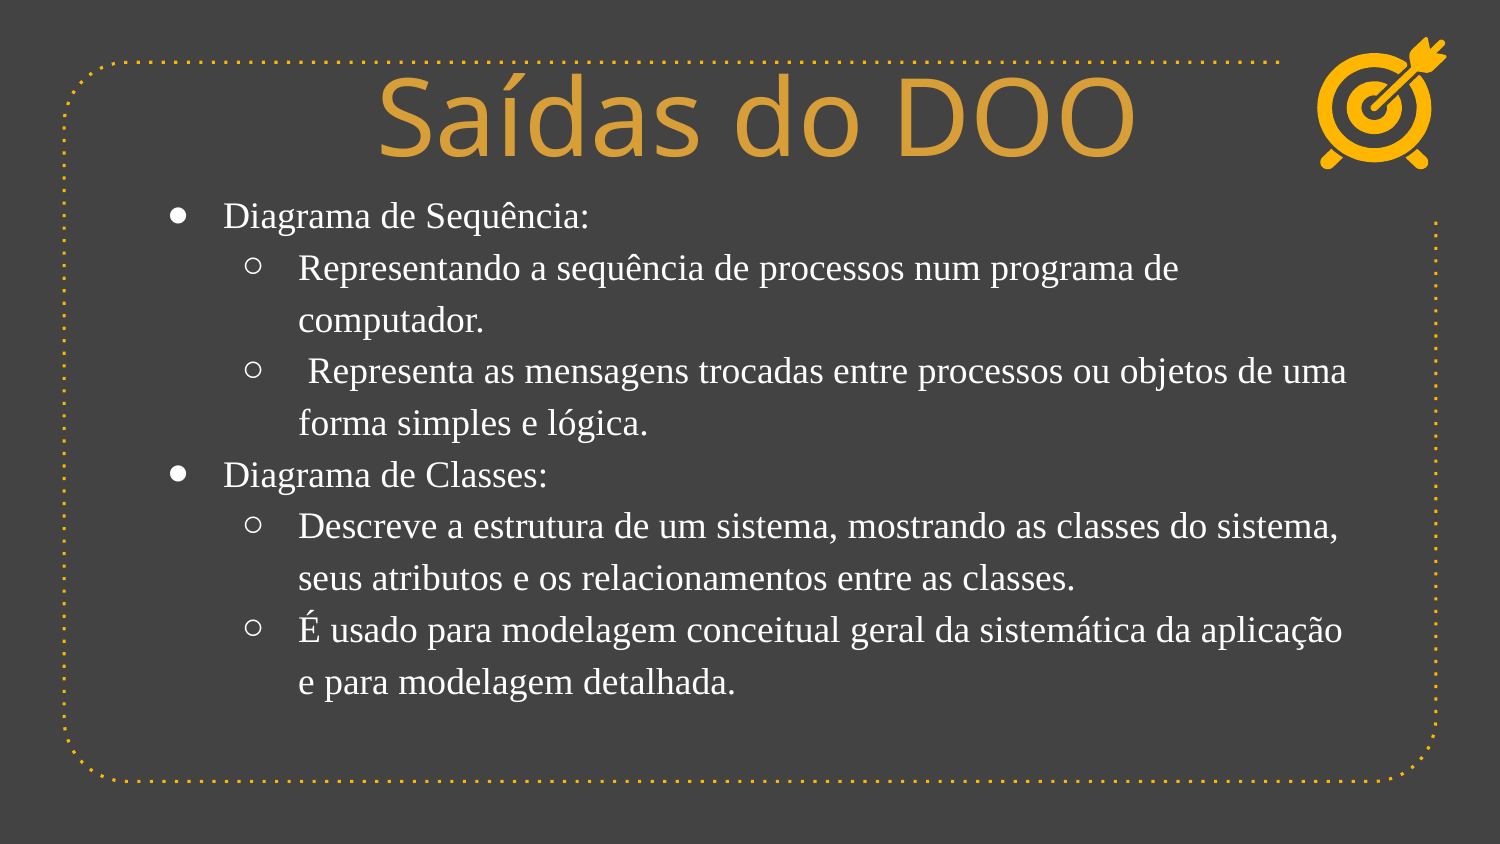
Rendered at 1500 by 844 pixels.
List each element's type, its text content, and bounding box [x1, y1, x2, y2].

text_box [1317, 53, 1432, 163]
title Saídas do DOO [59, 32, 1458, 127]
list Diagrama de Sequência: Representando a sequência de processos num programa de computador. Representa as mensagens trocadas entre processos ou objetos de uma forma simples e lógica. Diagrama de Classes: Descreve a estrutura de um sistema, mostrando as classes do sistema, seus atributos e os relacionamentos entre as classes. É usado para modelagem conceitual geral da sistemática da aplicação e para modelagem detalhada. [133, 169, 1384, 772]
text_box [1370, 37, 1447, 112]
text_box [1346, 81, 1402, 135]
text_box [1405, 148, 1429, 170]
text_box [1320, 148, 1343, 170]
